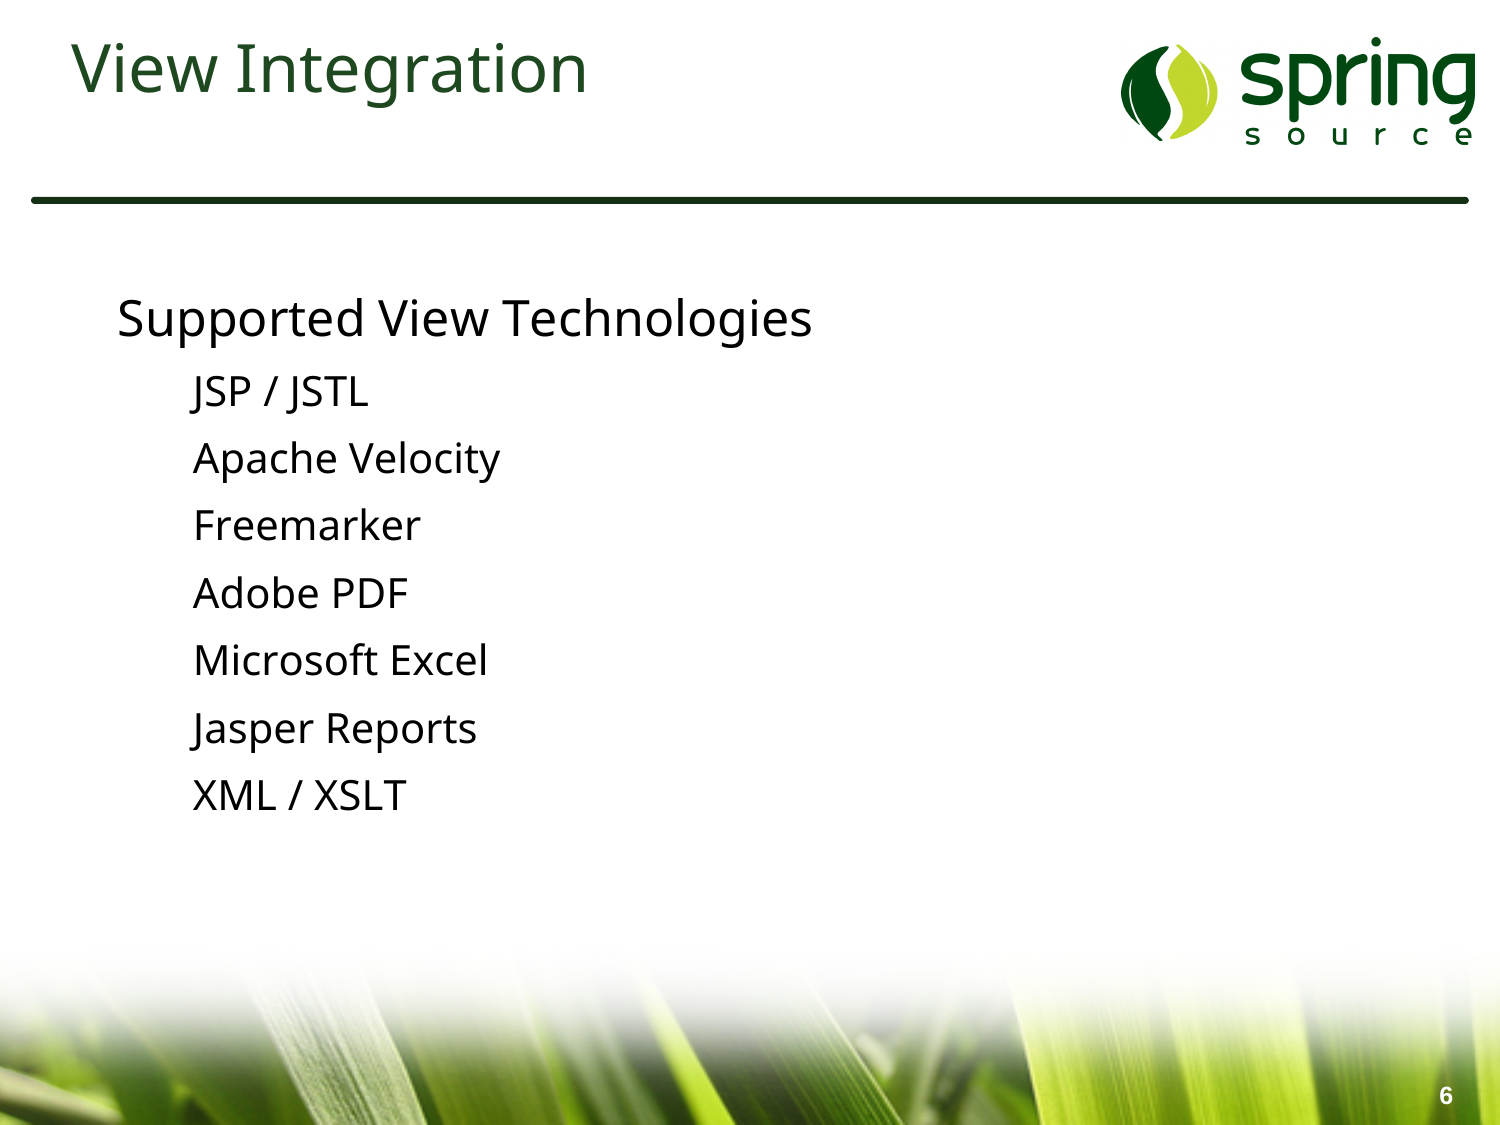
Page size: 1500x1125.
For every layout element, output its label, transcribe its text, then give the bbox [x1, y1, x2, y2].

picture [0, 944, 1500, 1125]
picture [1121, 37, 1475, 145]
list Supported View Technologies JSP / JSTL Apache Velocity Freemarker Adobe PDF Microsoft Excel Jasper Reports XML / XSLT [103, 275, 1394, 938]
title View Integration [56, 13, 1089, 176]
